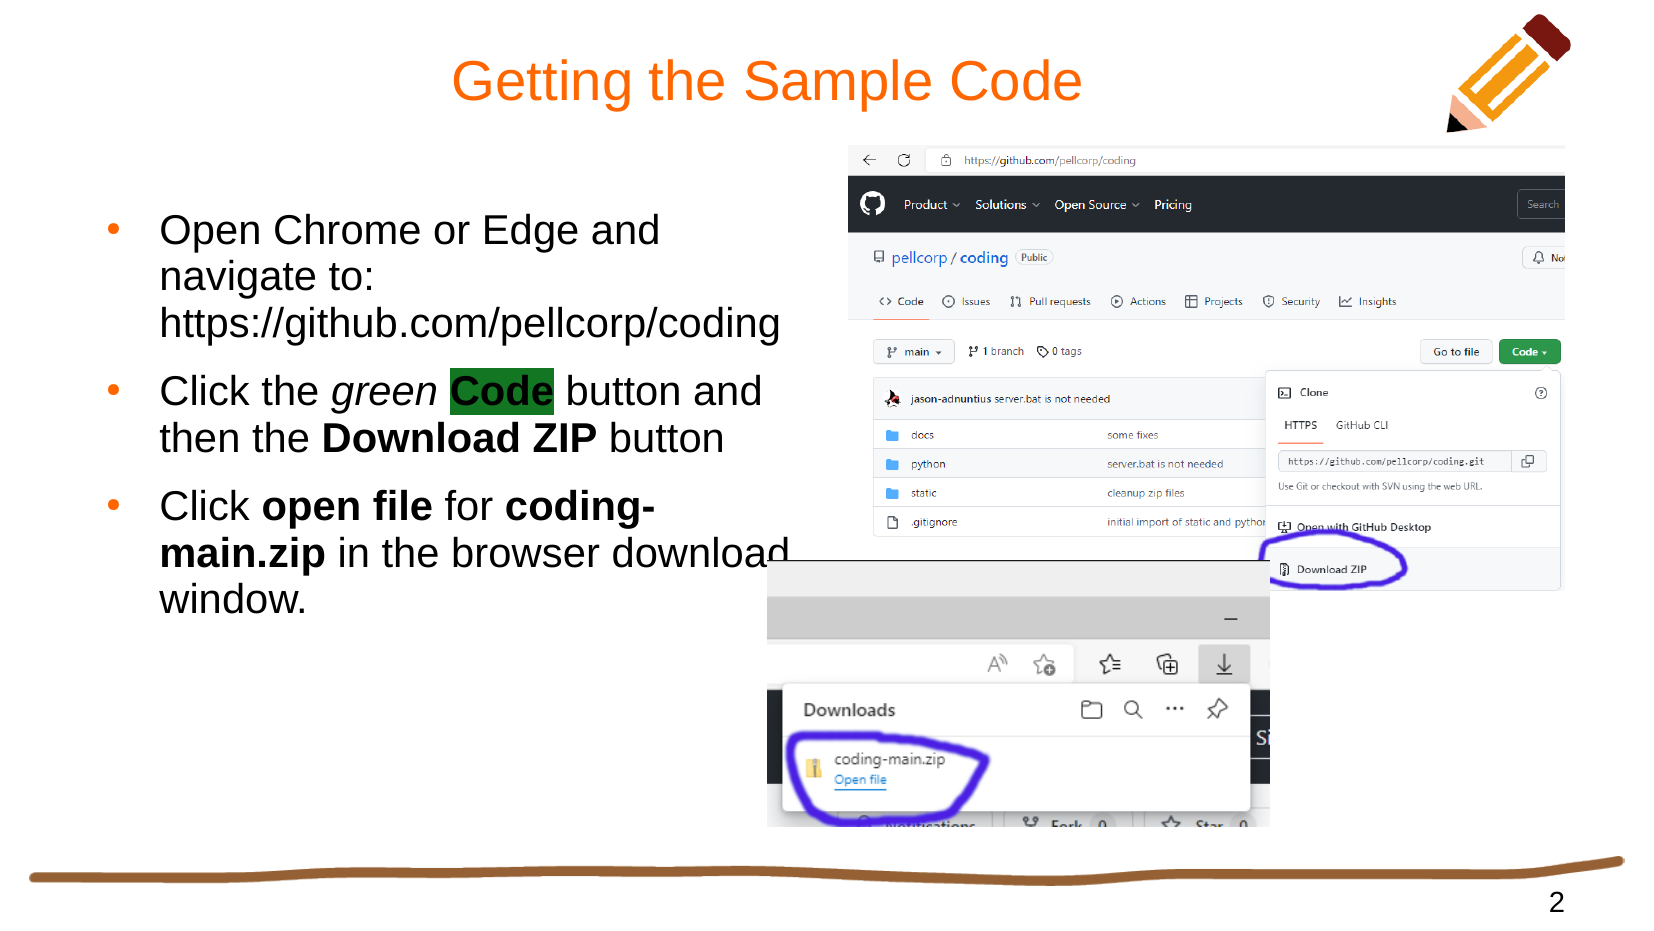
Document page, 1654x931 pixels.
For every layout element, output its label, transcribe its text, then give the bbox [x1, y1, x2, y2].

title Getting the Sample Code [88, 29, 1447, 133]
list Open Chrome or Edge and navigate to: https://github.com/pellcorp/coding Click the green Code button and then the Download ZIP button Click open file for coding-main.zip in the browser download window. [88, 206, 809, 857]
picture [1446, 14, 1571, 133]
picture [767, 145, 1565, 827]
picture [29, 856, 1625, 886]
